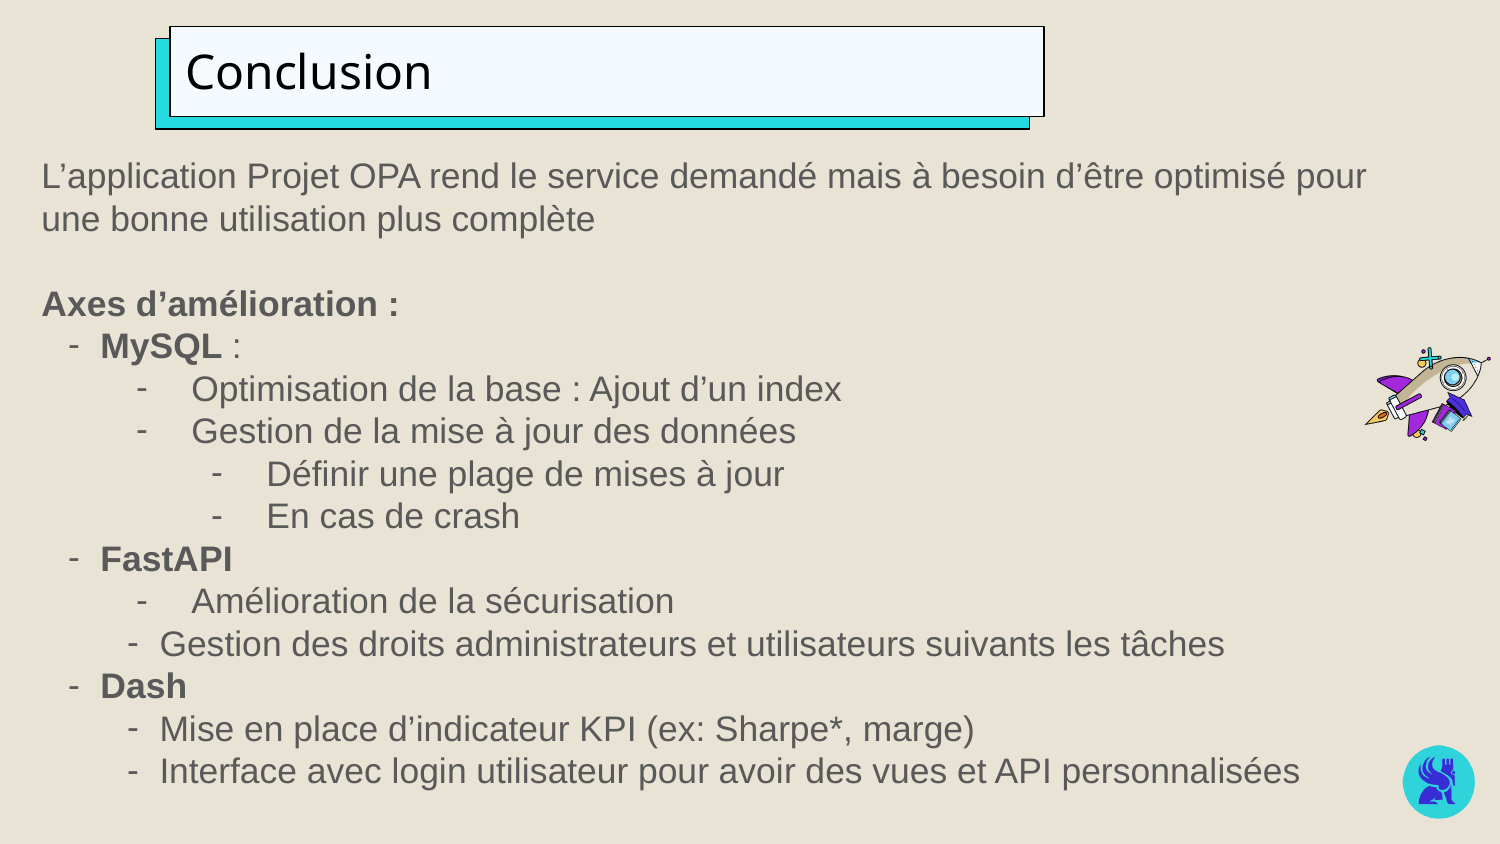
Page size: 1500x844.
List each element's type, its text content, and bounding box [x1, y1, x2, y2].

text_box [155, 38, 169, 95]
text_box L’application Projet OPA rend le service demandé mais à besoin d’être optimisé pour une bonne utilisation plus complète Axes d’amélioration : MySQL : Optimisation de la base : Ajout d’un index Gestion de la mise à jour des données Définir une plage de mises à jour En cas de crash FastAPI Amélioration de la sécurisation Gestion des droits administrateurs et utilisateurs suivants les tâches Dash Mise en place d’indicateur KPI (ex: Sharpe*, marge) Interface avec login utilisateur pour avoir des vues et API personnalisées [26, 95, 1435, 807]
picture [1435, 328, 1500, 468]
picture [1402, 745, 1475, 819]
title Conclusion [170, 26, 1044, 95]
